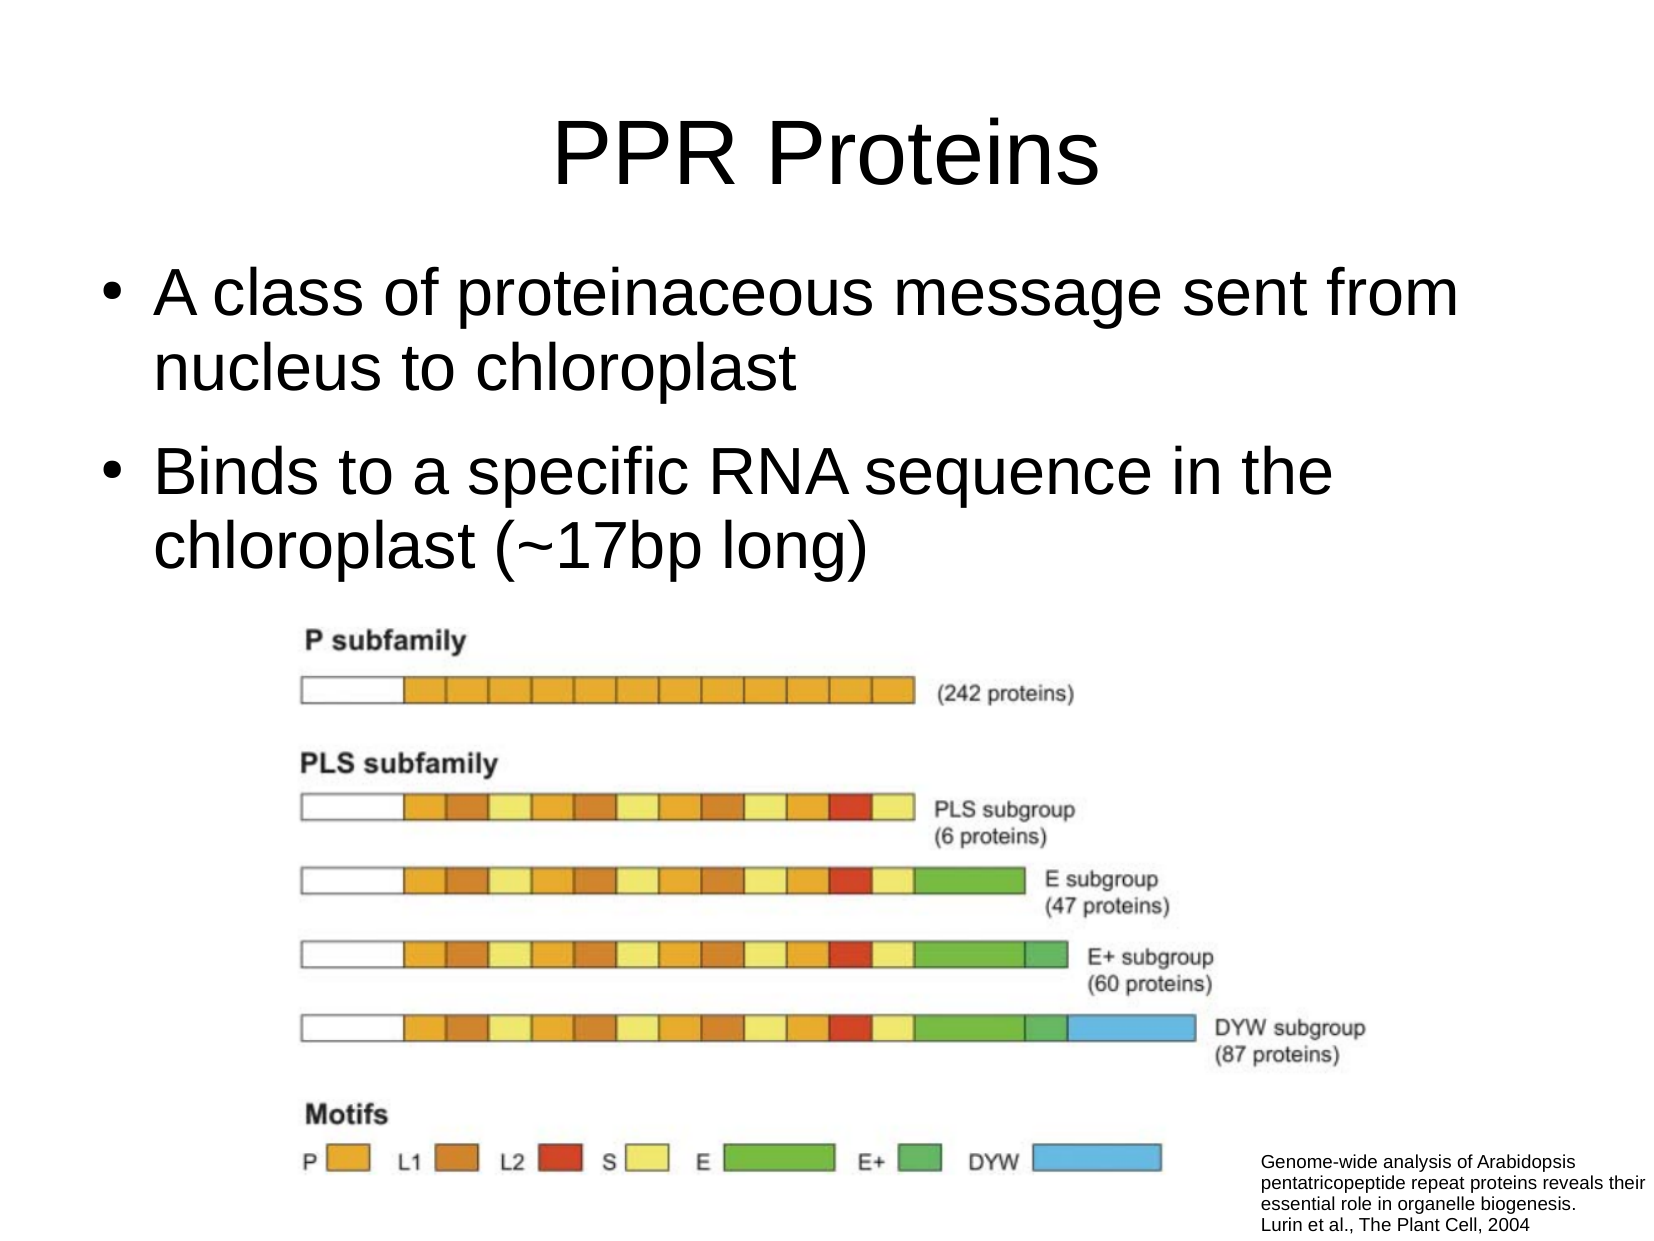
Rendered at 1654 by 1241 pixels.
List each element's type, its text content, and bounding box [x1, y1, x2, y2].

picture [230, 607, 1424, 1206]
title PPR Proteins [82, 49, 1571, 257]
text_box Genome-wide analysis of Arabidopsis pentatricopeptide repeat proteins reveals their essential role in organelle biogenesis. Lurin et al., The Plant Cell, 2004 [1246, 1144, 1654, 1241]
list A class of proteinaceous message sent from nucleus to chloroplast Binds to a specific RNA sequence in the chloroplast (~17bp long) [82, 254, 1538, 974]
